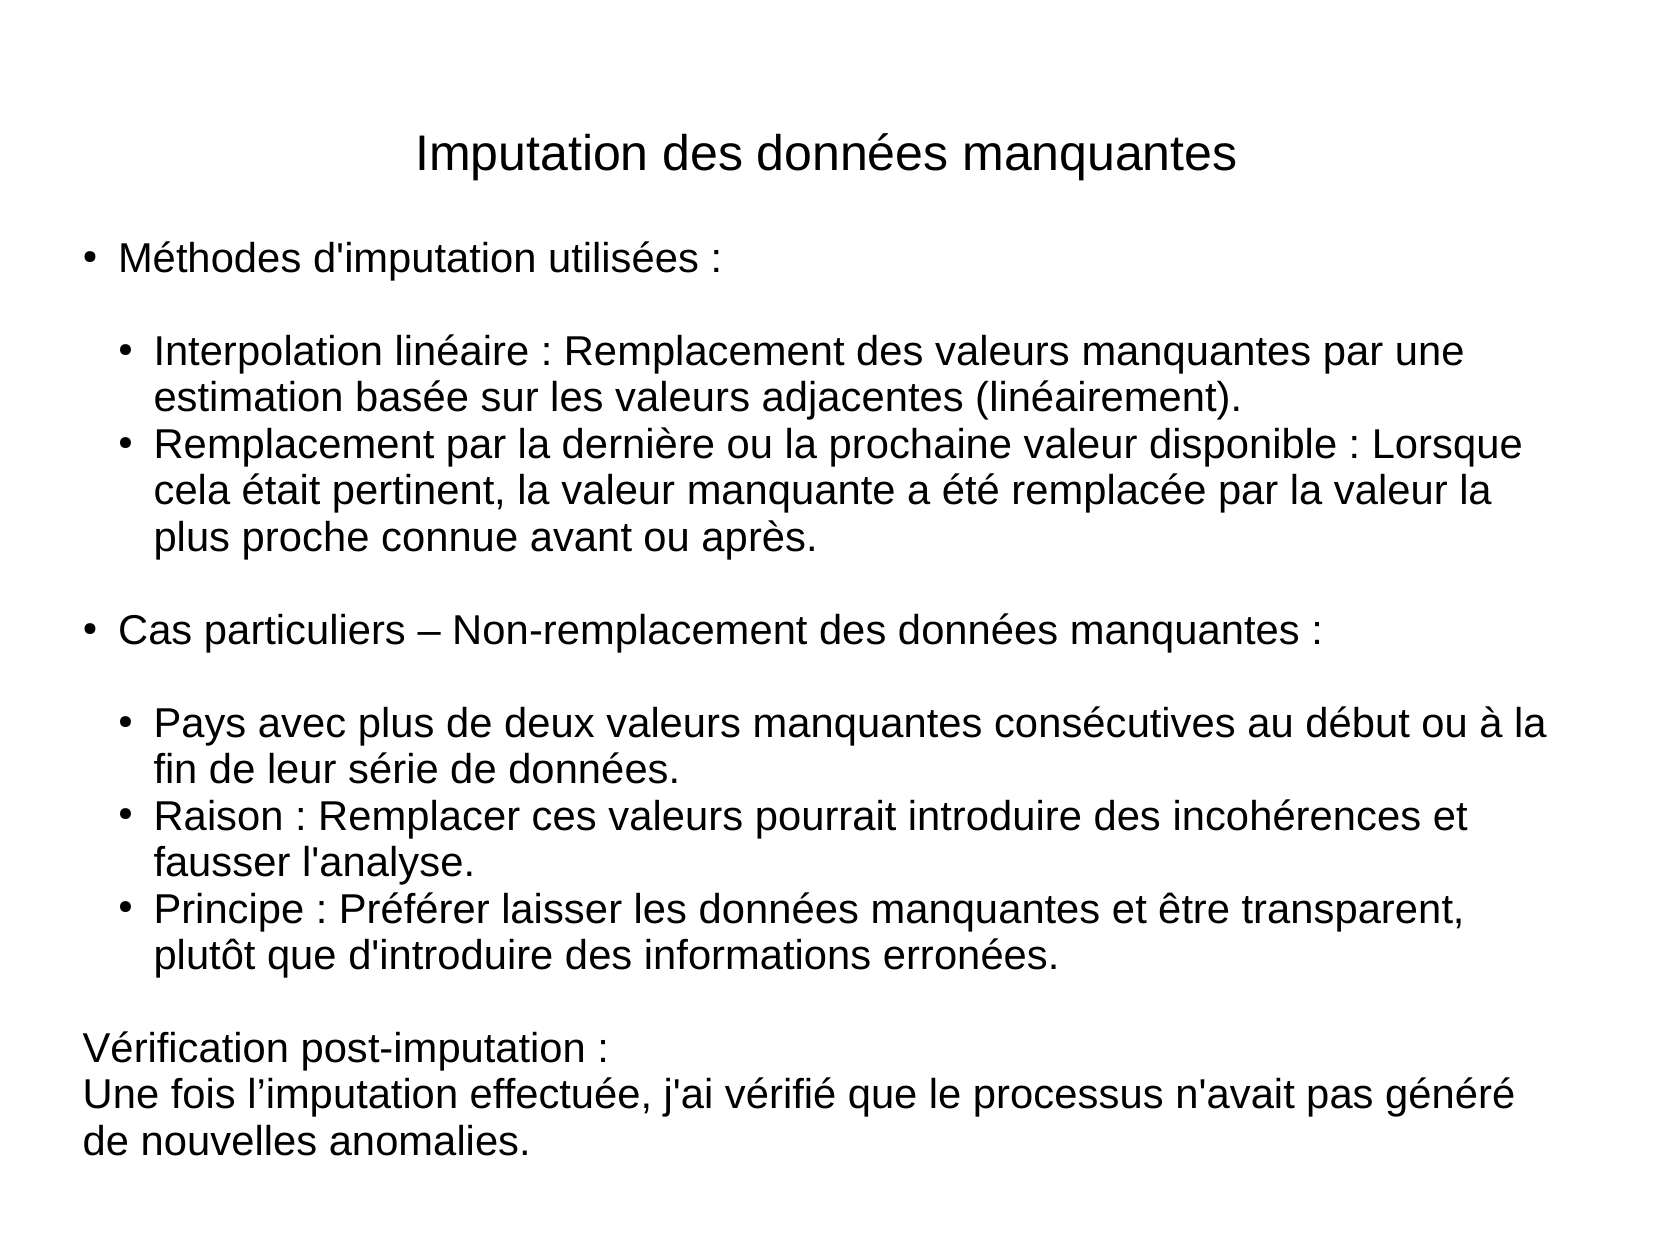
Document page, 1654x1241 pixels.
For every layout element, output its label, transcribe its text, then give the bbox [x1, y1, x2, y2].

subtitle Méthodes d'imputation utilisées : Interpolation linéaire : Remplacement des valeurs manquantes par une estimation basée sur les valeurs adjacentes (linéairement). Remplacement par la dernière ou la prochaine valeur disponible : Lorsque cela était pertinent, la valeur manquante a été remplacée par la valeur la plus proche connue avant ou après. Cas particuliers – Non-remplacement des données manquantes : Pays avec plus de deux valeurs manquantes consécutives au début ou à la fin de leur série de données. Raison : Remplacer ces valeurs pourrait introduire des incohérences et fausser l'analyse. Principe : Préférer laisser les données manquantes et être transparent, plutôt que d'introduire des informations erronées. Vérification post-imputation : Une fois l’imputation effectuée, j'ai vérifié que le processus n'avait pas généré de nouvelles anomalies. [82, 231, 1571, 1168]
title Imputation des données manquantes [82, 49, 1571, 231]
